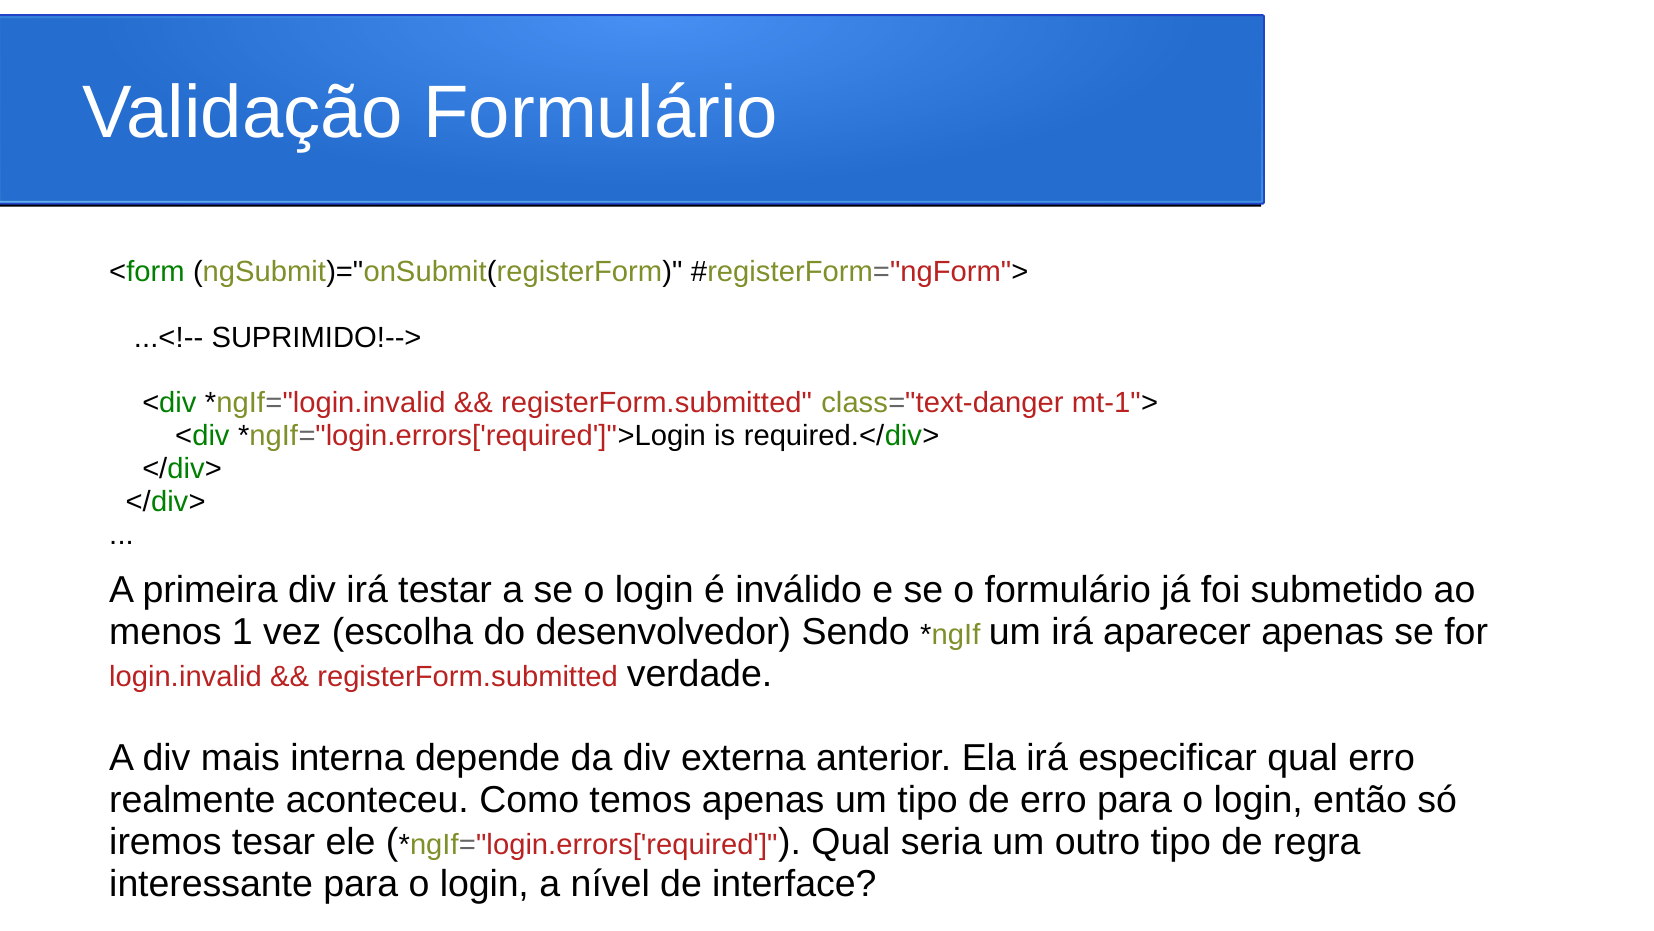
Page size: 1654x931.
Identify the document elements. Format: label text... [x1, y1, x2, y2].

text_box <form (ngSubmit)="onSubmit(registerForm)" #registerForm="ngForm"> ...<!-- SUPRIMIDO!--> <div *ngIf="login.invalid && registerForm.submitted" class="text-danger mt-1"> <div *ngIf="login.errors['required']">Login is required.</div> </div> </div> ... [94, 247, 1264, 560]
title Validação Formulário [82, 35, 1235, 189]
text_box A primeira div irá testar a se o login é inválido e se o formulário já foi submetido ao menos 1 vez (escolha do desenvolvedor) Sendo *ngIf um irá aparecer apenas se for login.invalid && registerForm.submitted verdade. A div mais interna depende da div externa anterior. Ela irá especificar qual erro realmente aconteceu. Como temos apenas um tipo de erro para o login, então só iremos tesar ele (*ngIf="login.errors['required']"). Qual seria um outro tipo de regra interessante para o login, a nível de interface? [94, 560, 1583, 912]
